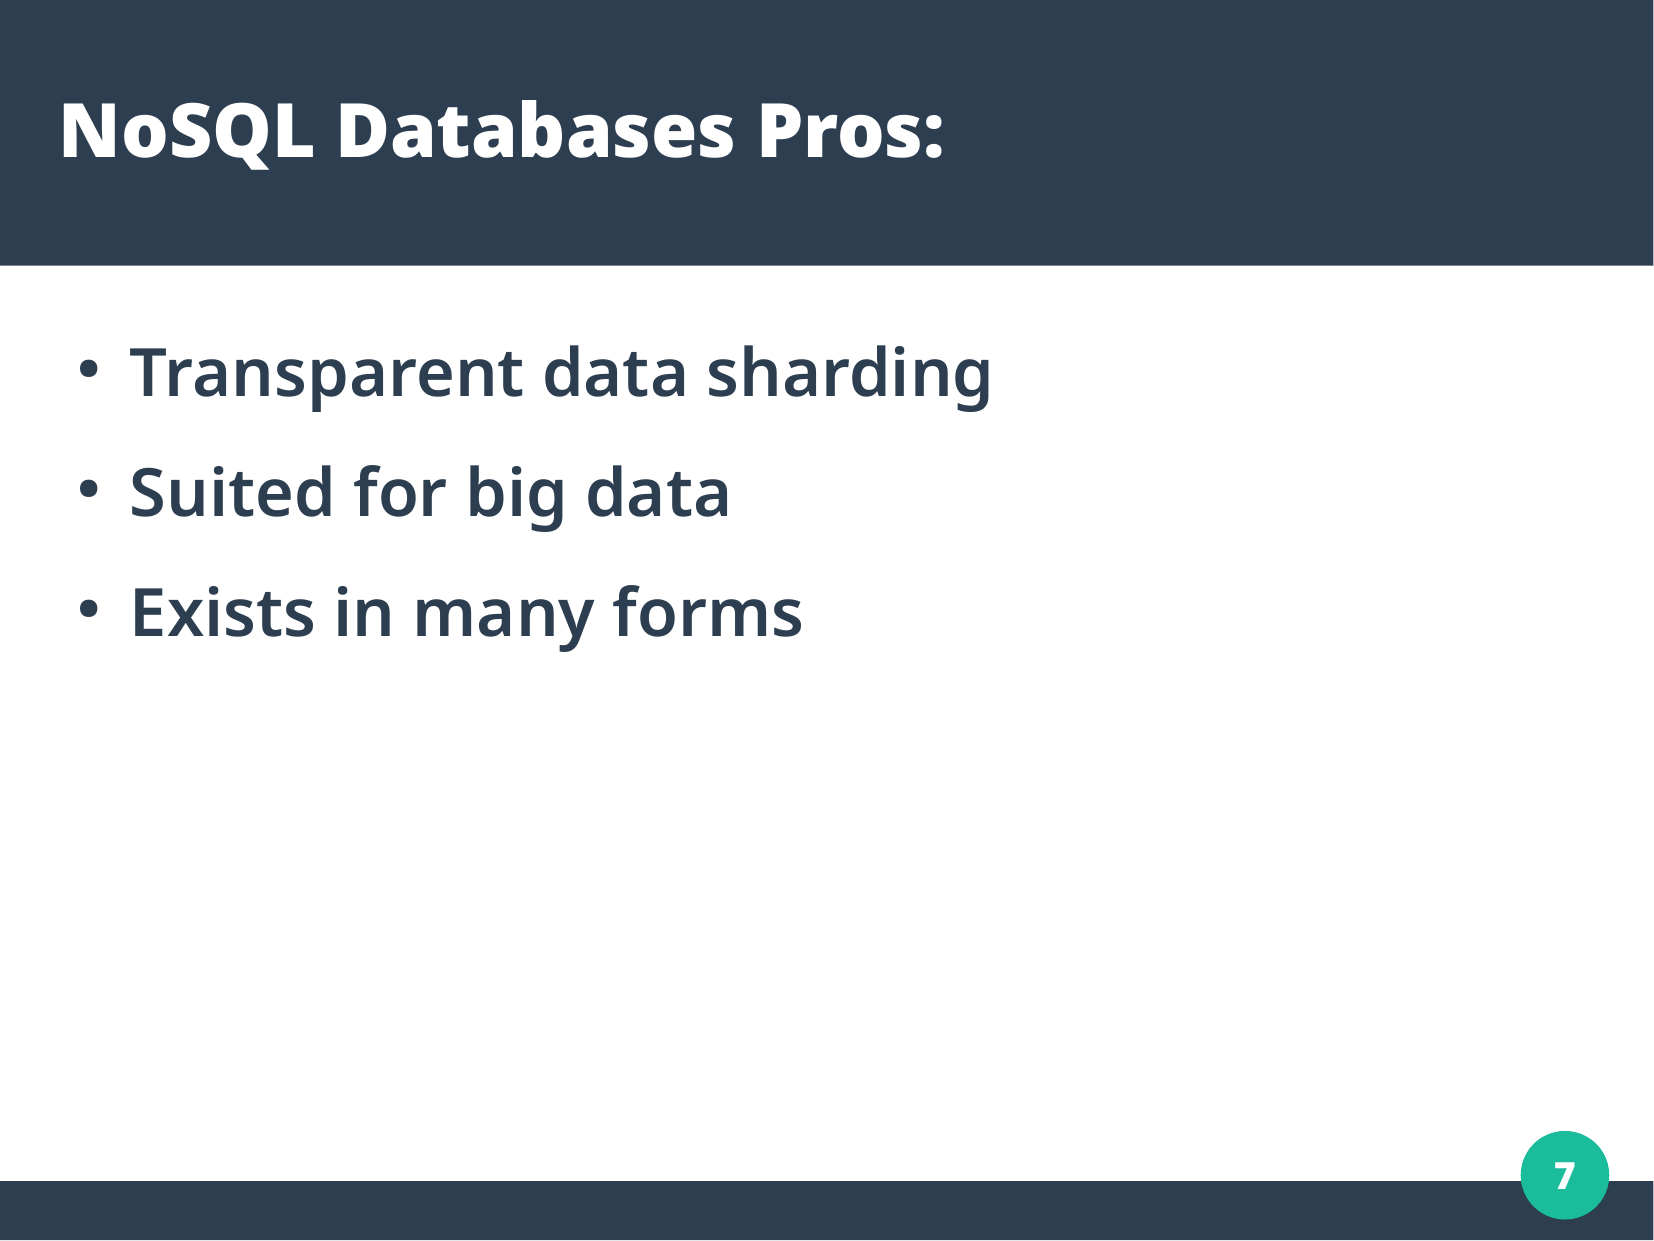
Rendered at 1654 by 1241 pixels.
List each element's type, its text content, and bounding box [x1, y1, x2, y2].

title NoSQL Databases Pros: [59, 49, 1595, 207]
list Transparent data sharding Suited for big data Exists in many forms [59, 324, 1595, 1152]
